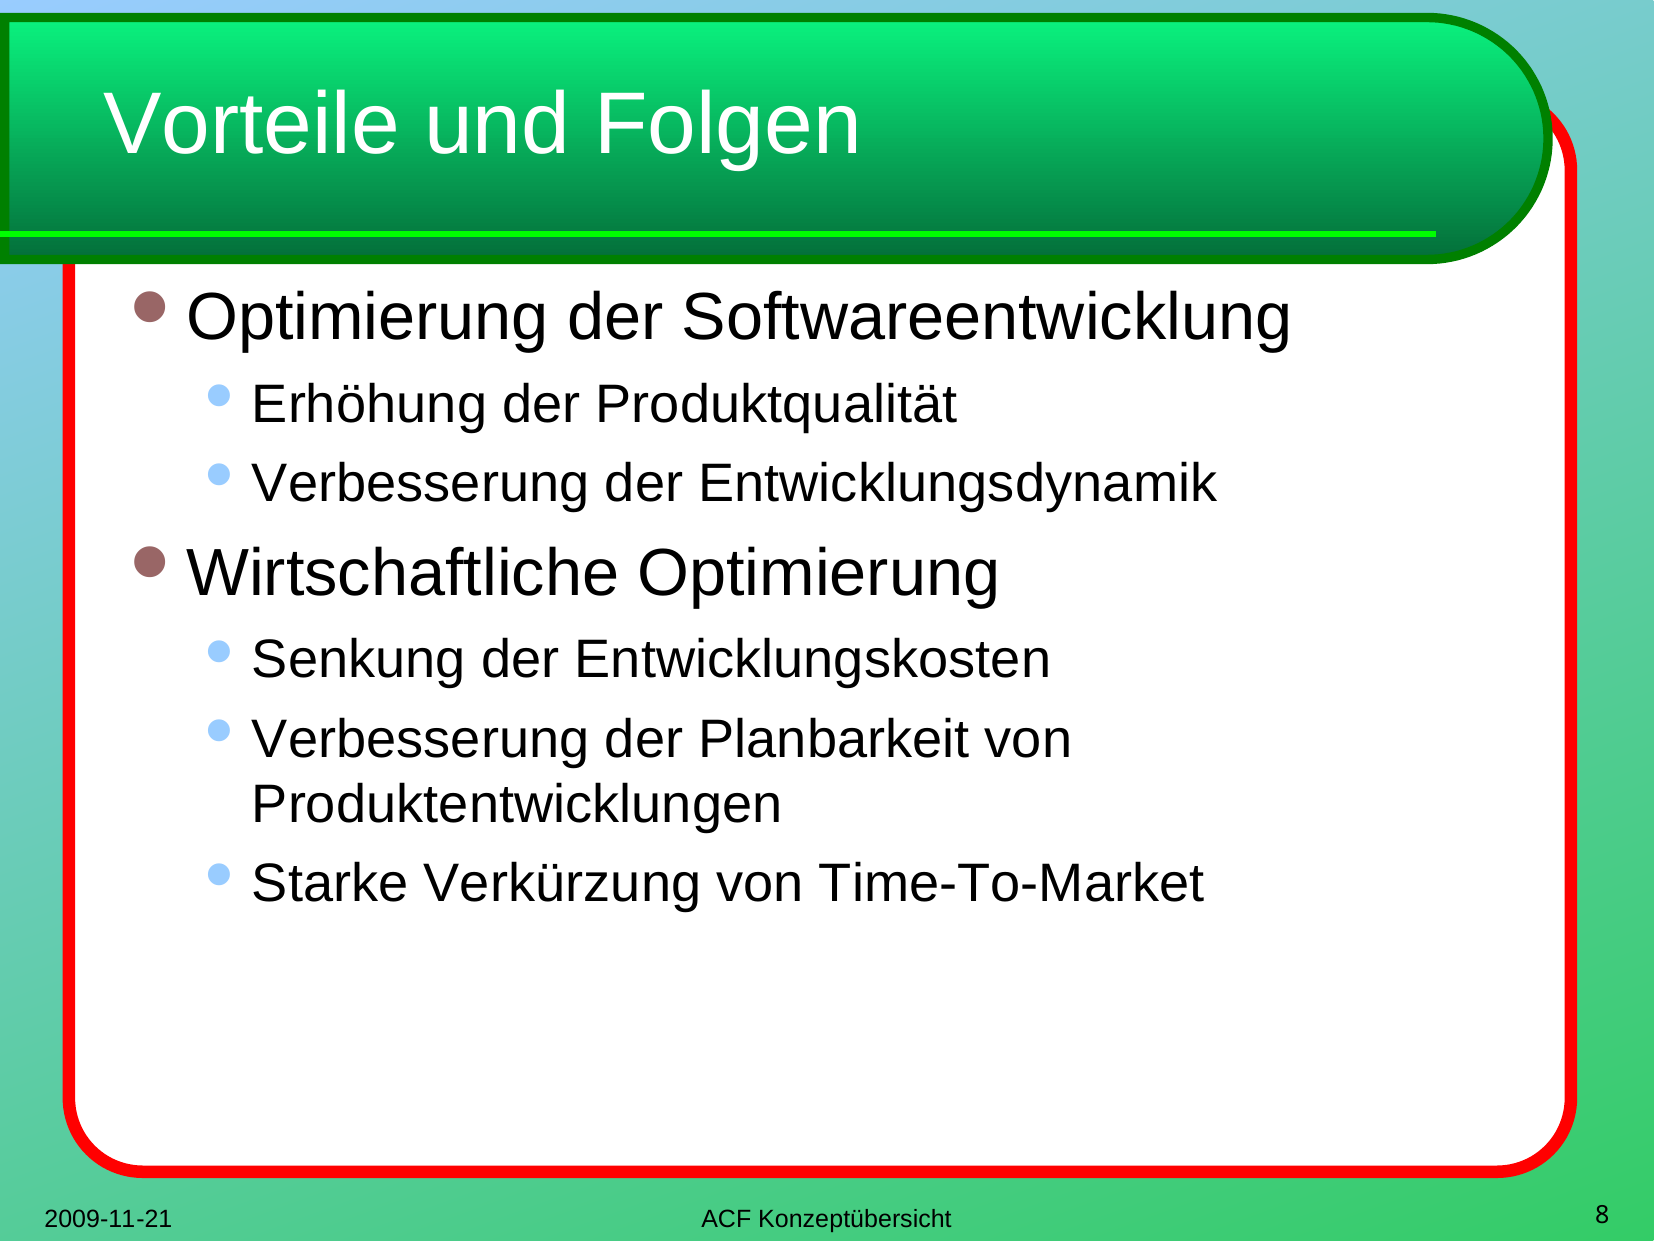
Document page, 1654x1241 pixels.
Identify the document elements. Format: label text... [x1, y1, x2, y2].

list Optimierung der Softwareentwicklung Erhöhung der Produktqualität Verbesserung der Entwicklungsdynamik Wirtschaftliche Optimierung Senkung der Entwicklungskosten Verbesserung der Planbarkeit von Produktentwicklungen Starke Verkürzung von Time-To-Market [115, 265, 1506, 1079]
title Vorteile und Folgen [88, 0, 1501, 237]
